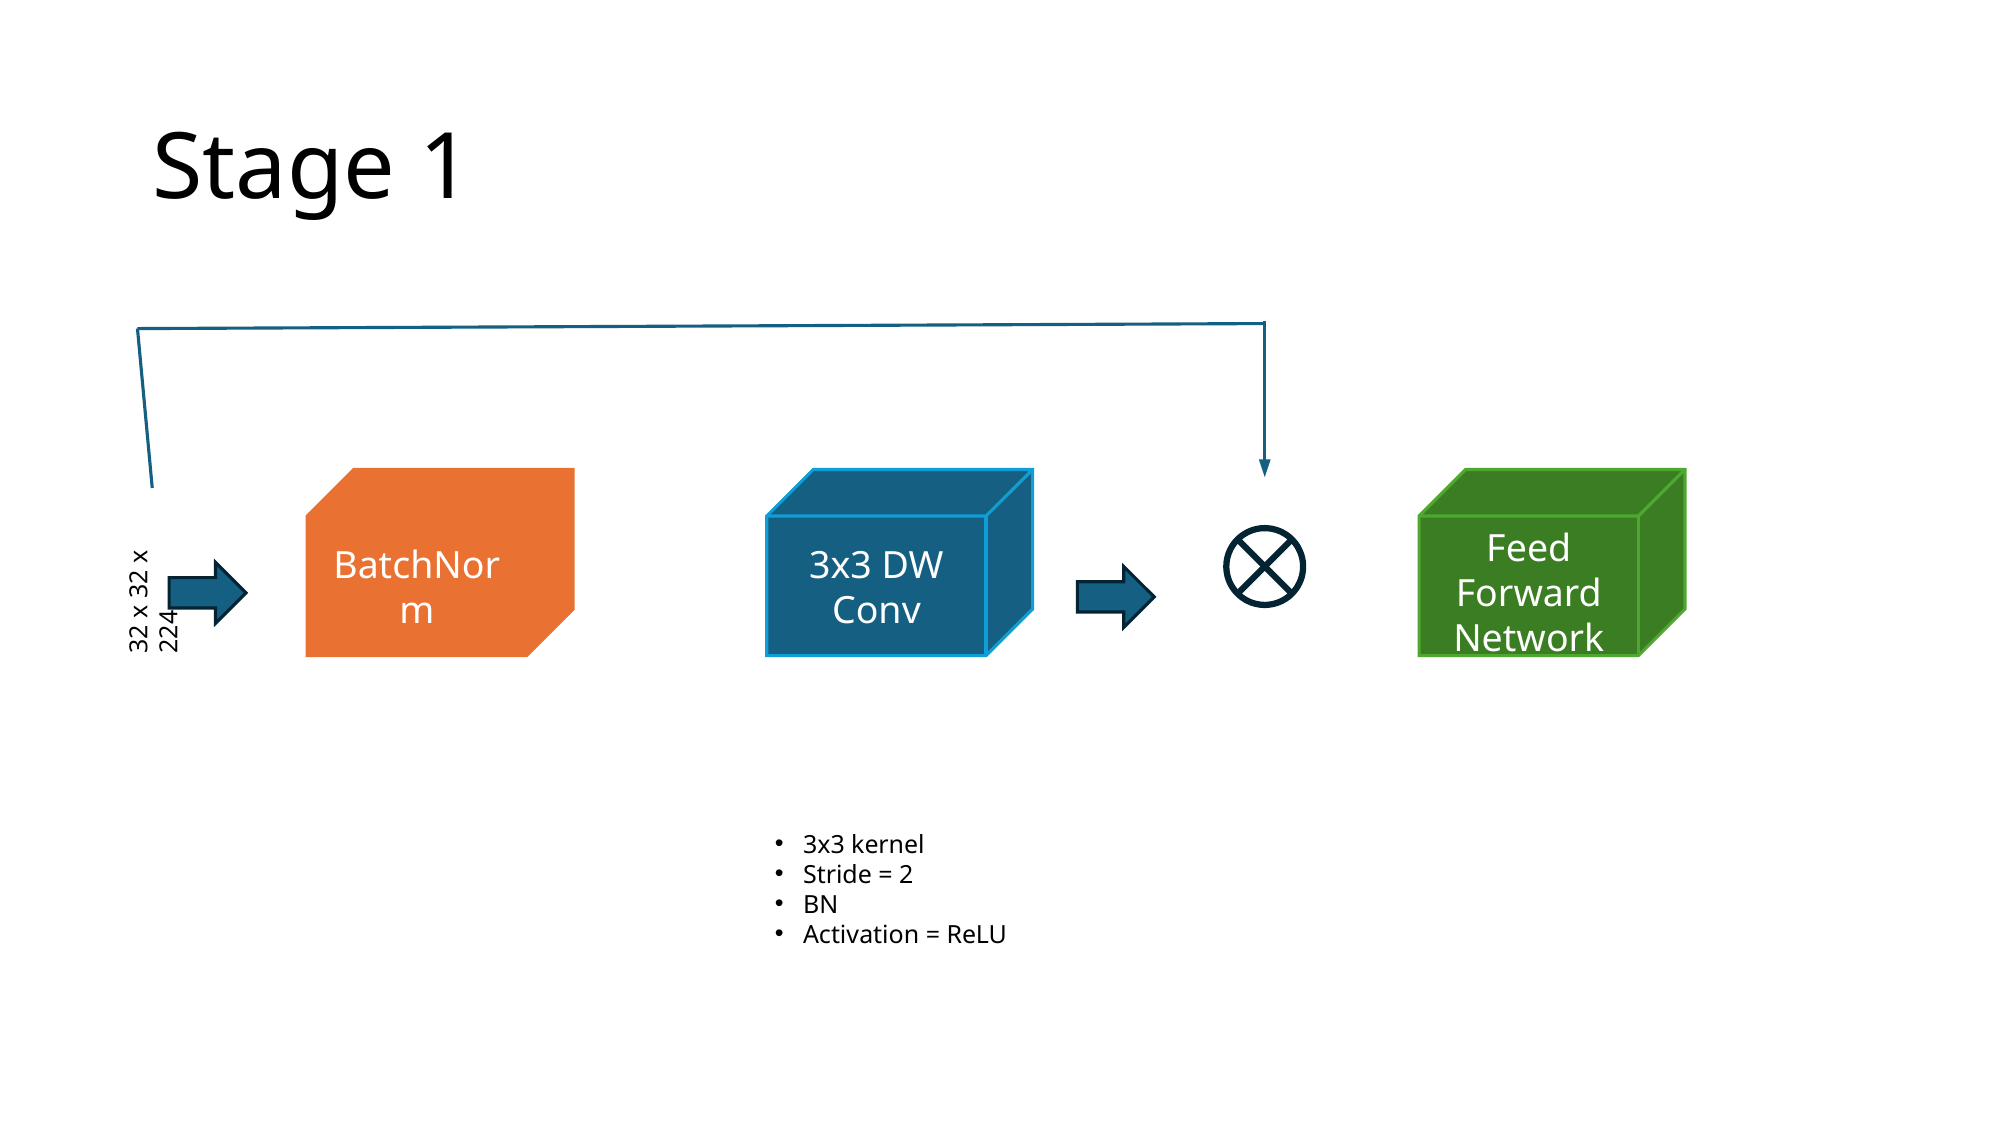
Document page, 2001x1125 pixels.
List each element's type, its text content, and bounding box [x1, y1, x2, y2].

text_box BatchNorm [307, 469, 574, 656]
title Stage 1 [137, 59, 1863, 278]
text_box [169, 562, 246, 624]
text_box 3x3 DW Conv [766, 469, 1033, 656]
text_box 3x3 kernel Stride = 2 BN Activation = ReLU [759, 820, 1116, 958]
text_box 32 x 32 x 224 [114, 487, 161, 669]
text_box [1077, 566, 1155, 628]
text_box Feed Forward Network [1419, 469, 1685, 656]
